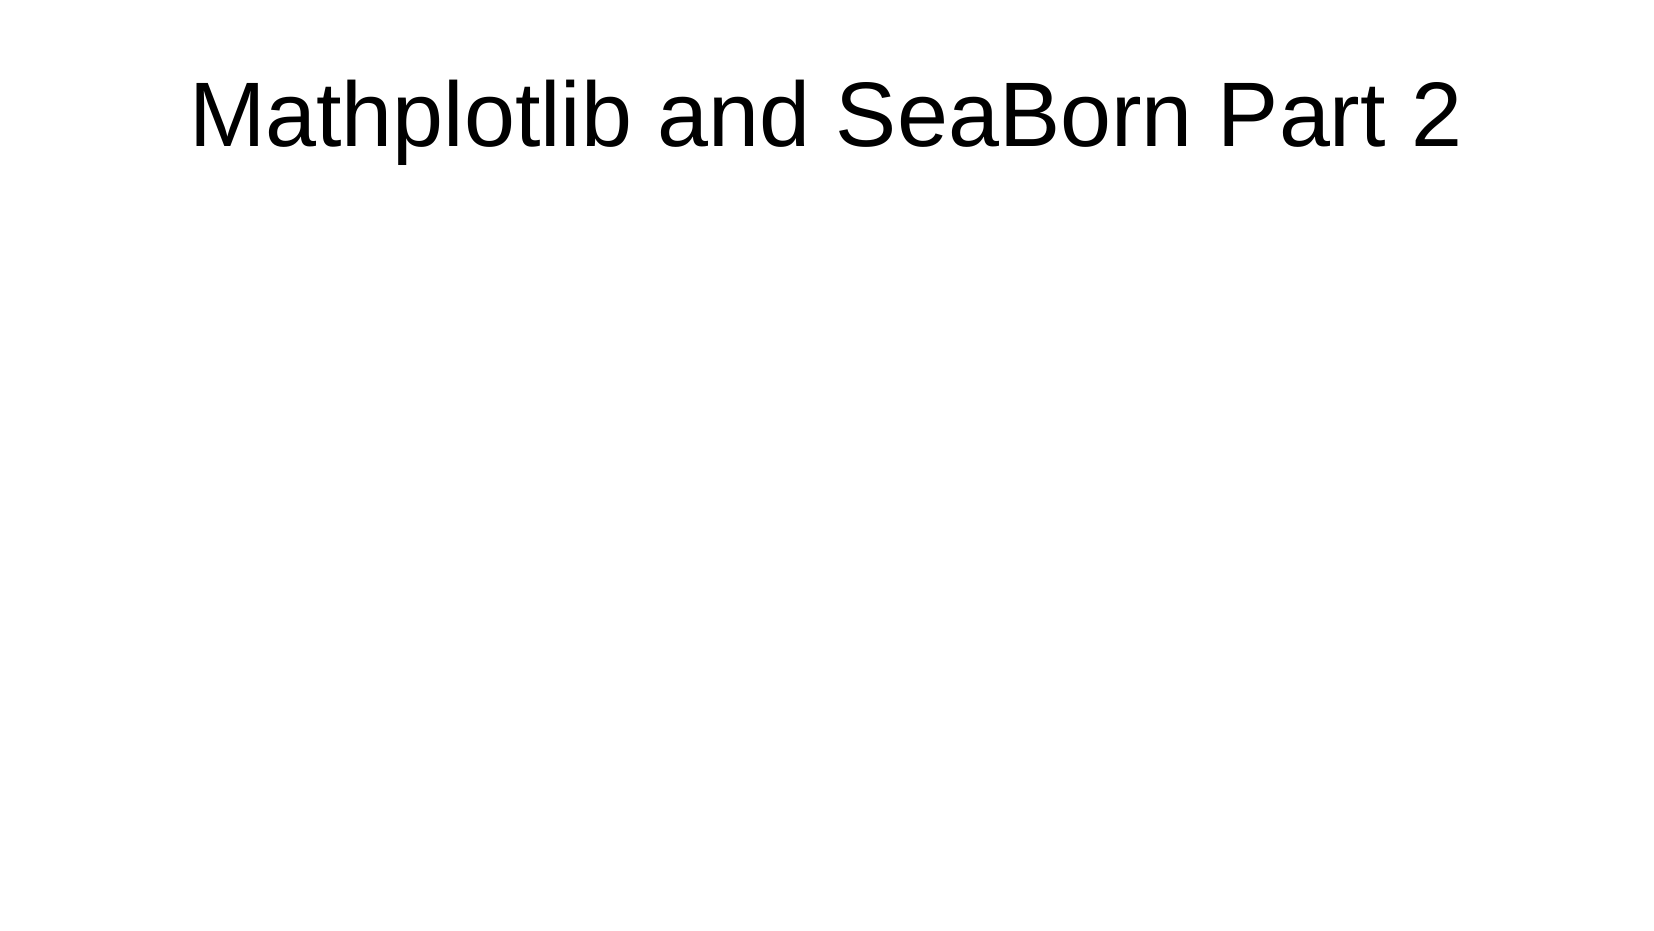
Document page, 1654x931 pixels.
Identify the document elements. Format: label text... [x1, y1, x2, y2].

title Mathplotlib and SeaBorn Part 2 [82, 37, 1571, 193]
